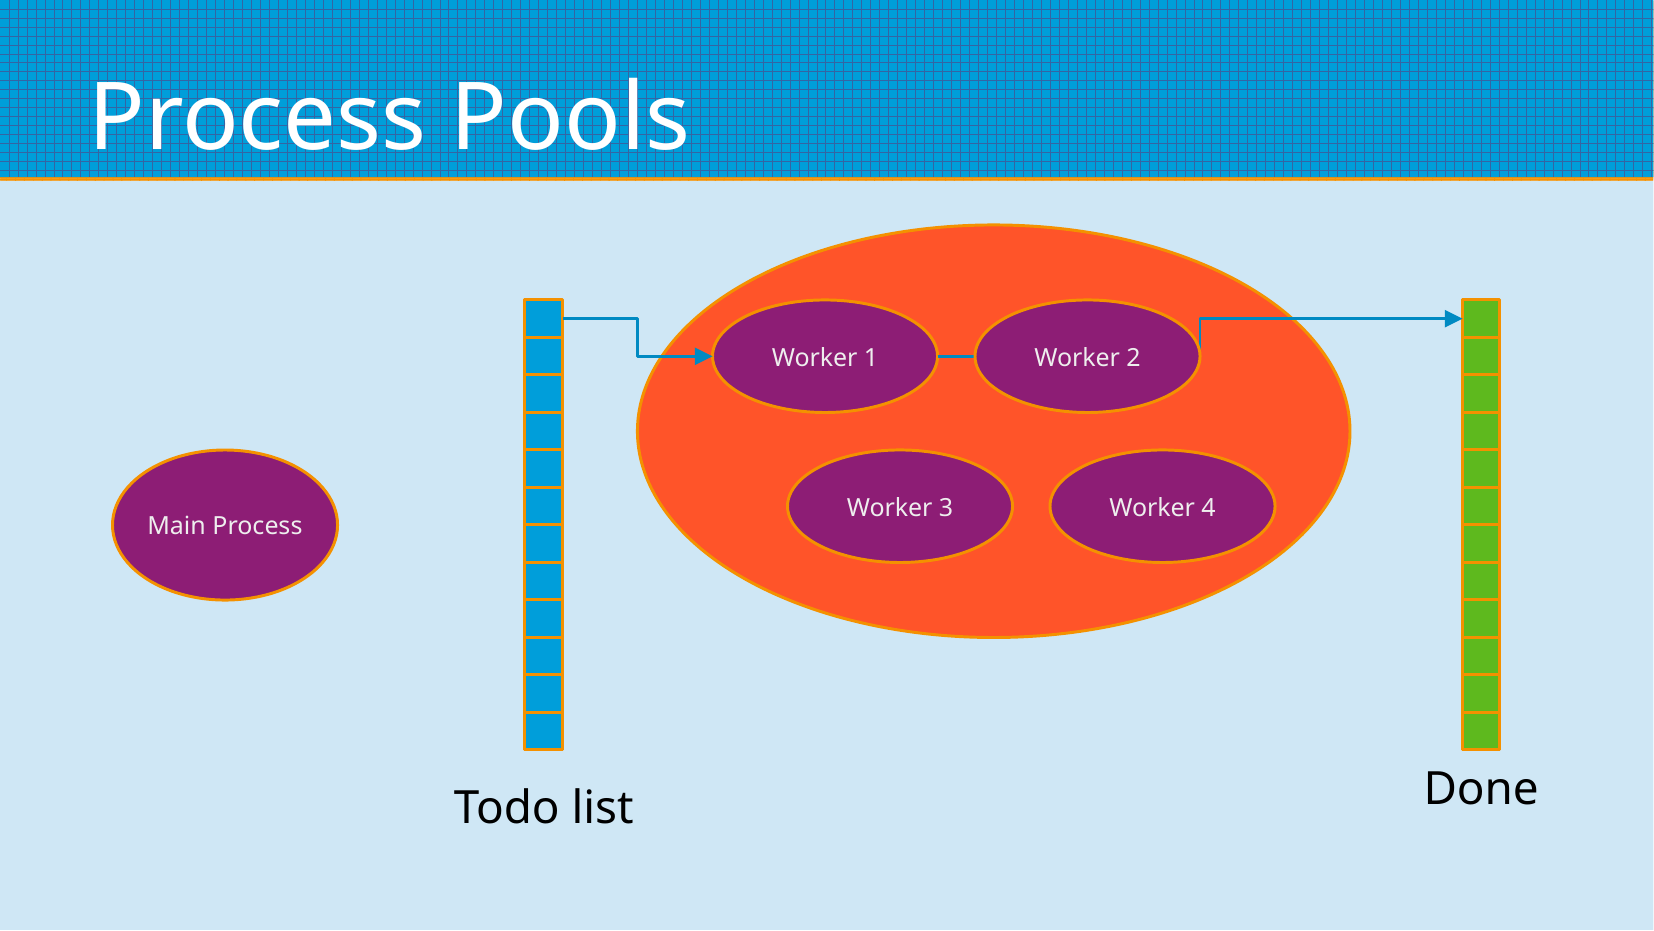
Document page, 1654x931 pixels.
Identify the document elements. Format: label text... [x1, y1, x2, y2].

title Process Pools [88, 14, 1565, 178]
text_box Done [1312, 750, 1651, 825]
text_box Todo list [375, 769, 713, 844]
text_box [662, 224, 1291, 355]
text_box Worker 4 [1050, 449, 1276, 563]
text_box Worker 2 [975, 299, 1201, 413]
text_box Worker 3 [787, 449, 1013, 563]
text_box [1462, 299, 1500, 750]
text_box [524, 299, 563, 750]
text_box Worker 1 [712, 299, 938, 413]
text_box [637, 320, 1351, 638]
text_box Main Process [112, 450, 338, 601]
